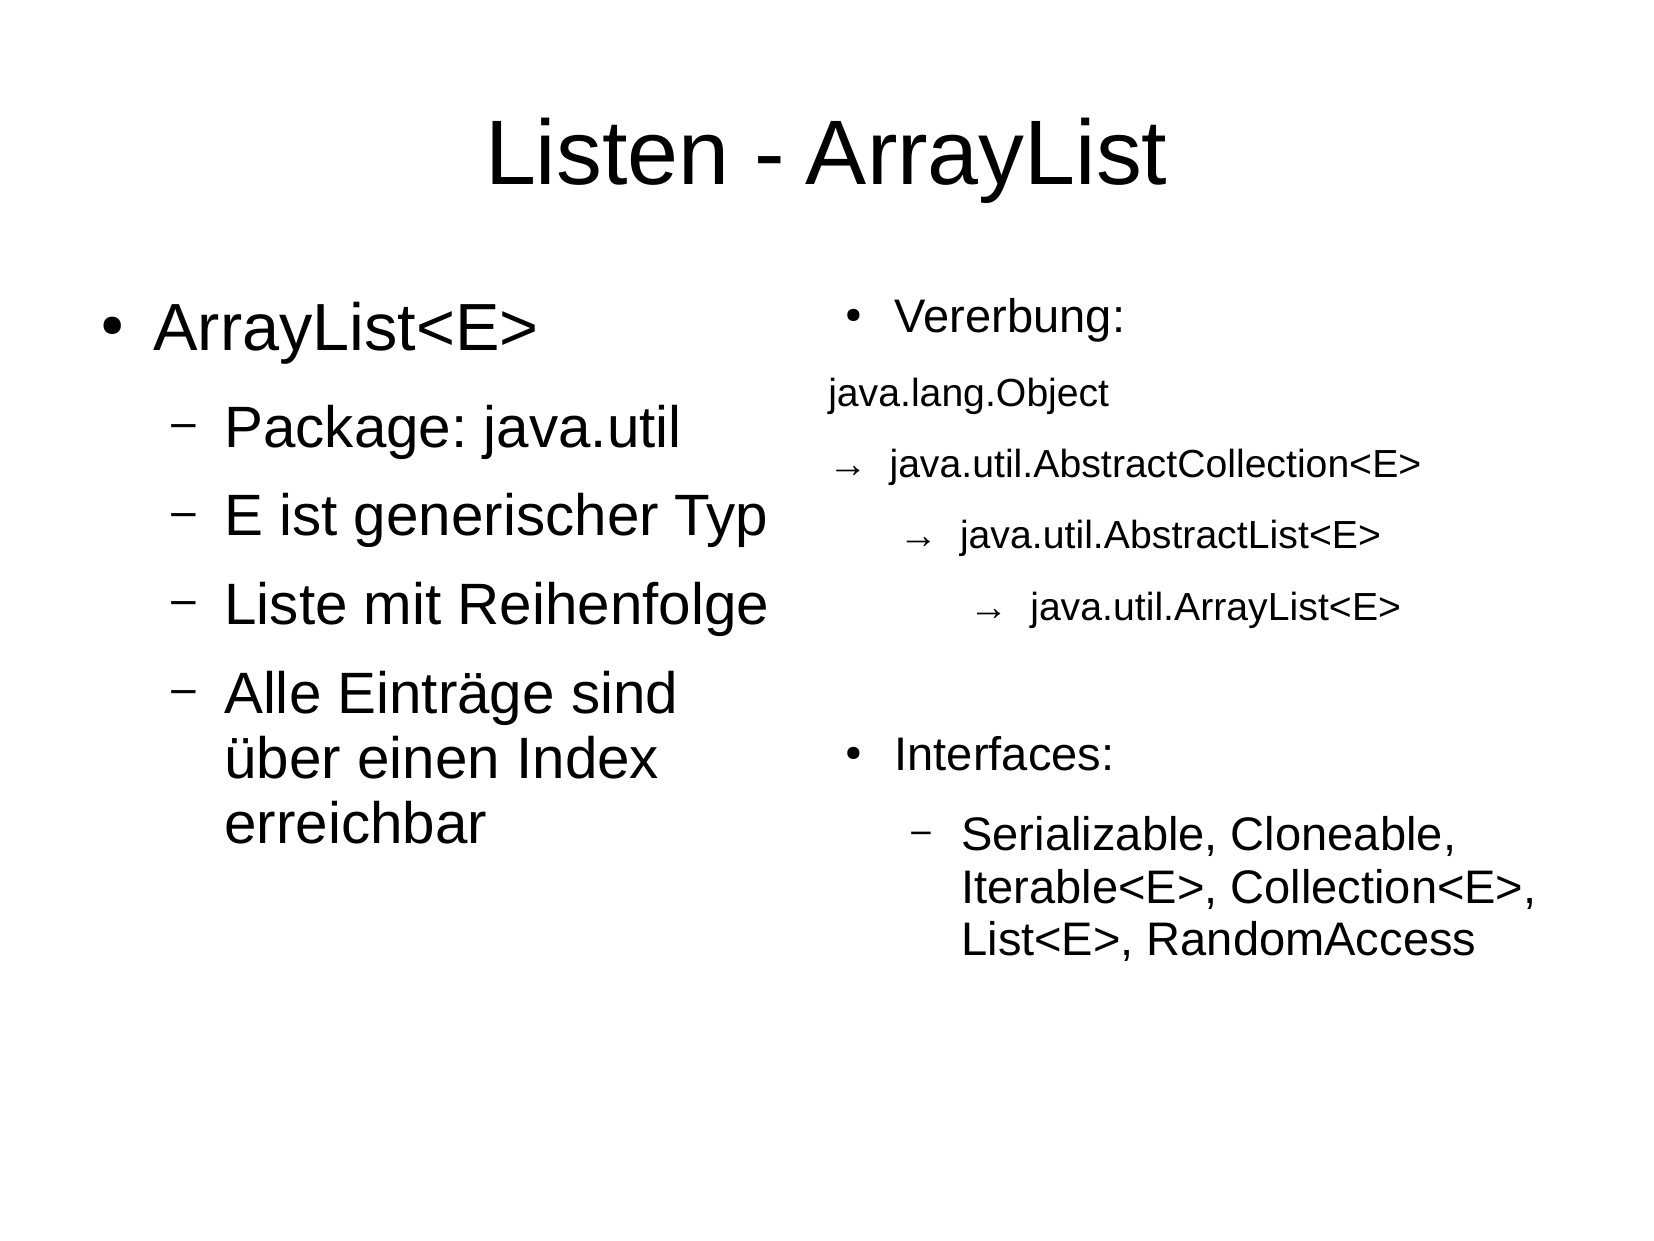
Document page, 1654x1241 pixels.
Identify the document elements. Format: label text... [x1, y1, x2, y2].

list Vererbung: java.lang.Object → java.util.AbstractCollection<E> → java.util.AbstractList<E> → java.util.ArrayList<E> Interfaces: Serializable, Cloneable, Iterable<E>, Collection<E>, List<E>, RandomAccess [828, 290, 1539, 1010]
list ArrayList<E> Package: java.util E ist generischer Typ Liste mit Reihenfolge Alle Einträge sind über einen Index erreichbar [82, 290, 793, 1010]
title Listen - ArrayList [82, 49, 1571, 257]
